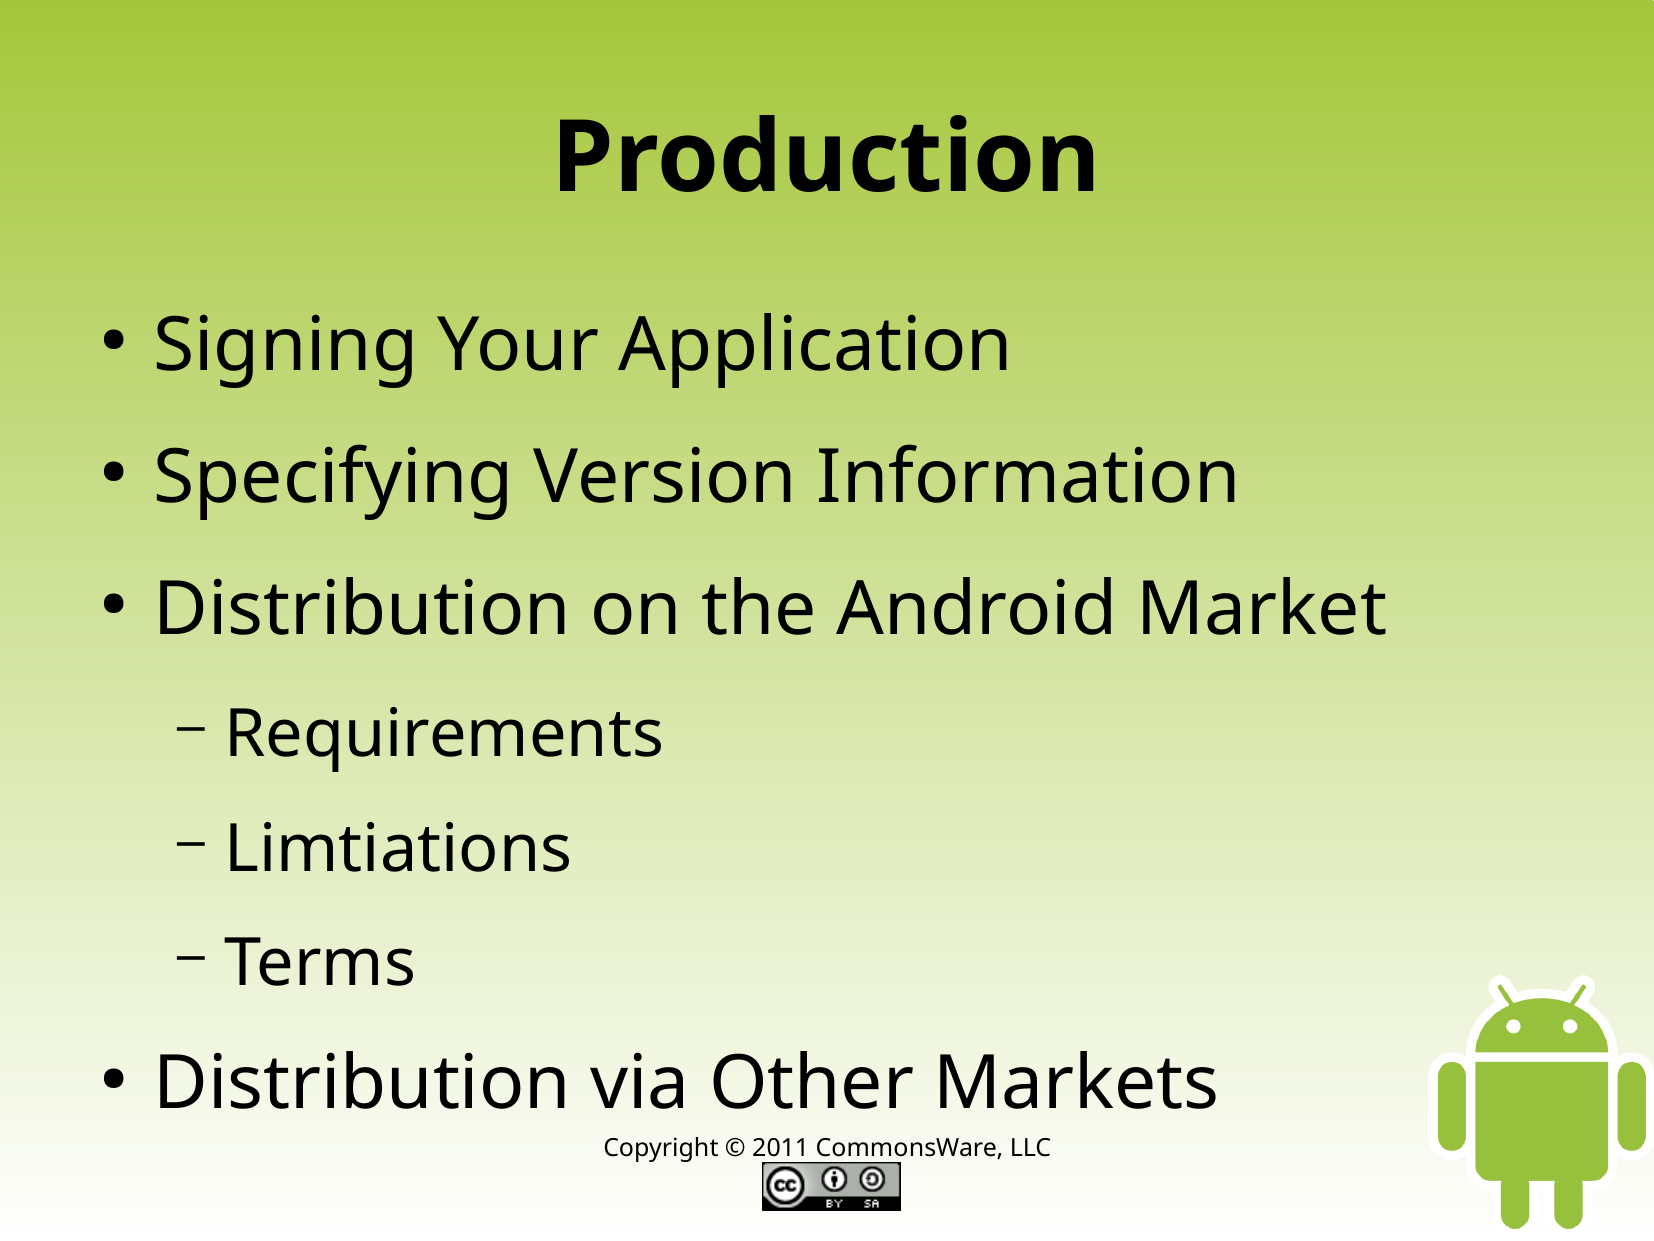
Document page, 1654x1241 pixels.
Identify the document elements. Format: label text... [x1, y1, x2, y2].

list Signing Your Application Specifying Version Information Distribution on the Android Market Requirements Limtiations Terms Distribution via Other Markets [82, 290, 1571, 1094]
picture [762, 1162, 901, 1211]
picture [1428, 975, 1654, 1238]
title Production [82, 49, 1571, 257]
